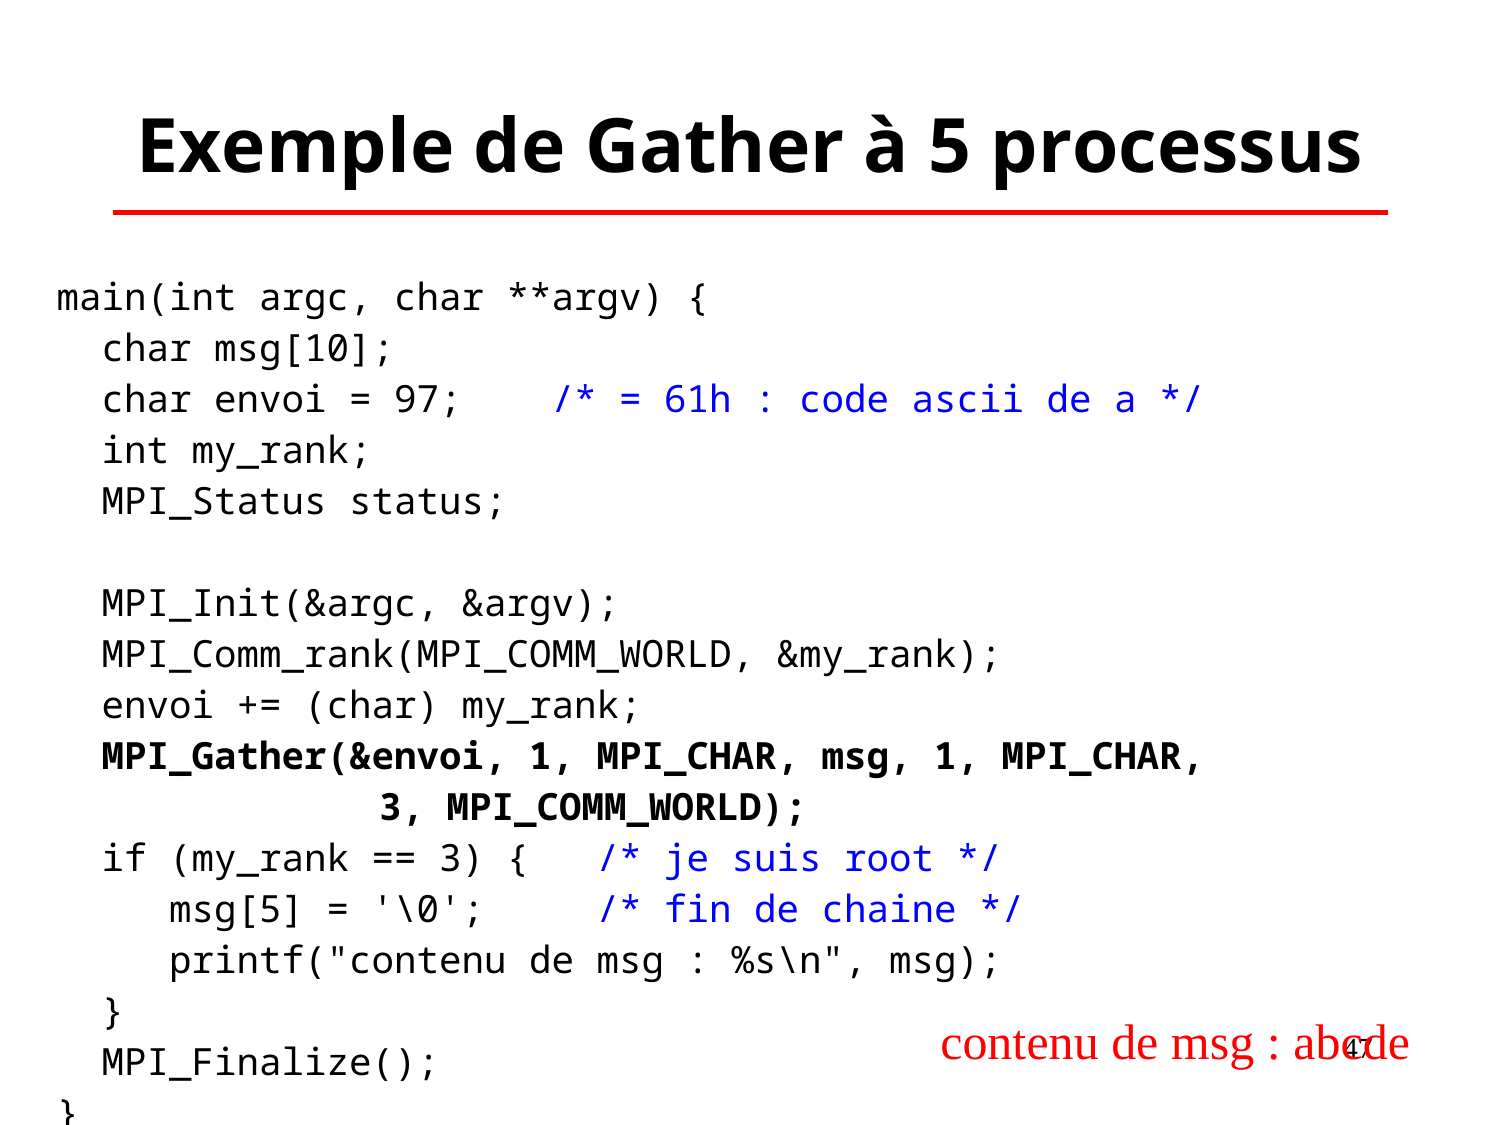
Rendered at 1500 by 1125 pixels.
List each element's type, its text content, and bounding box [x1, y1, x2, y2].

title Exemple de Gather à 5 processus [112, 49, 1388, 238]
text_box contenu de msg : abcde [925, 1007, 1426, 1079]
text_box main(int argc, char **argv) { char msg[10]; char envoi = 97; /* = 61h : code ascii de a */ int my_rank; MPI_Status status; MPI_Init(&argc, &argv); MPI_Comm_rank(MPI_COMM_WORLD, &my_rank); envoi += (char) my_rank; MPI_Gather(&envoi, 1, MPI_CHAR, msg, 1, MPI_CHAR, 3, MPI_COMM_WORLD); if (my_rank == 3) { /* je suis root */ msg[5] = '\0'; /* fin de chaine */ printf("contenu de msg : %s\n", msg); } MPI_Finalize(); } [41, 262, 1456, 1125]
